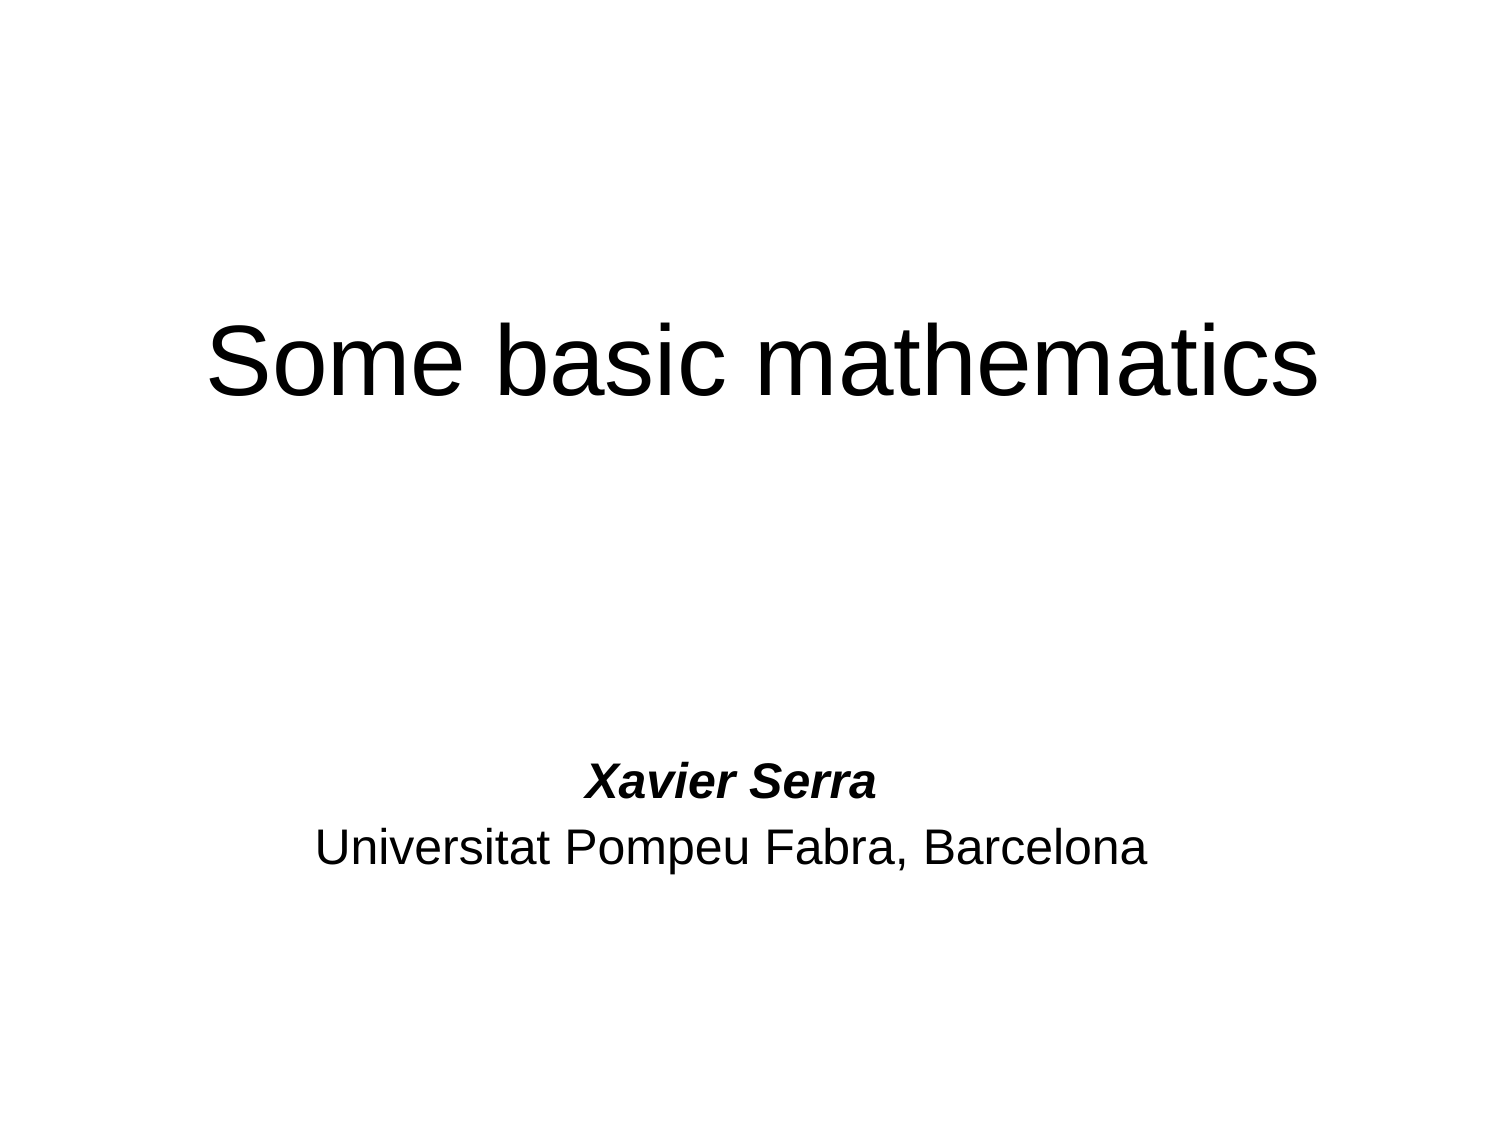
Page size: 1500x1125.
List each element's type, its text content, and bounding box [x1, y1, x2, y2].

text_box Xavier Serra Universitat Pompeu Fabra, Barcelona [299, 745, 1163, 883]
title Some basic mathematics [98, 266, 1429, 455]
